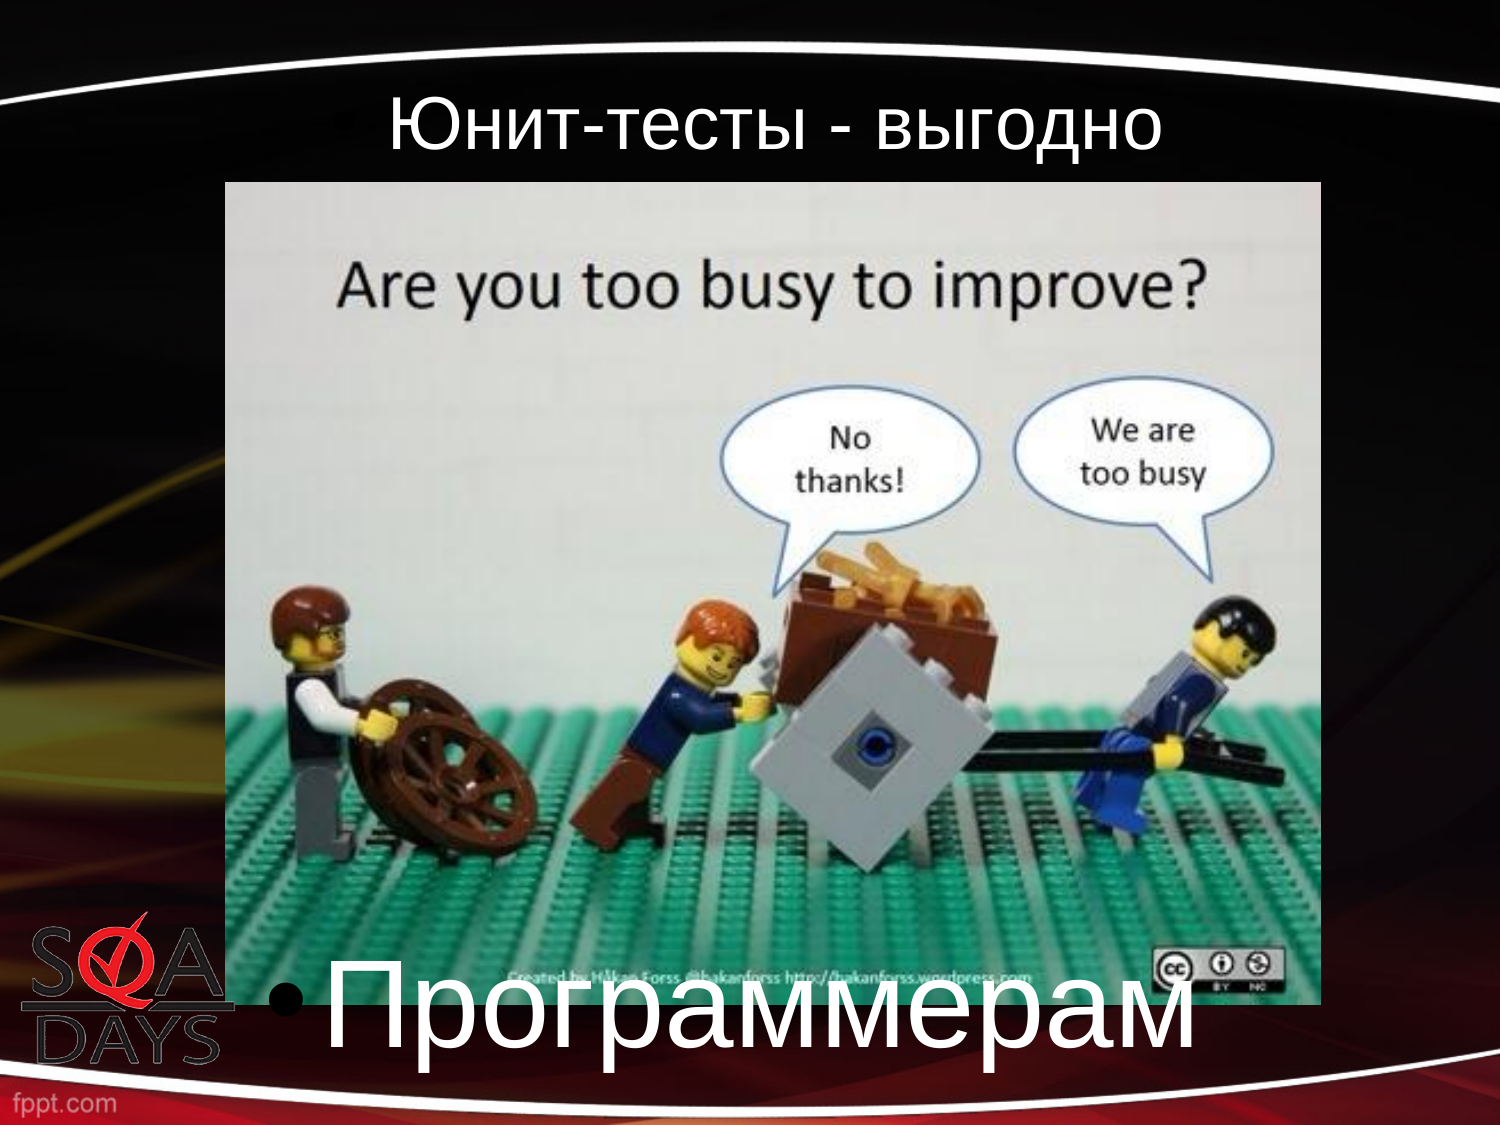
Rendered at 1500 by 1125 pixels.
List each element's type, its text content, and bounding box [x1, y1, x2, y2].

list Программерам [265, 915, 1391, 1081]
picture [0, 0, 1500, 1125]
list Юнит-тесты - выгодно [90, 45, 1406, 196]
